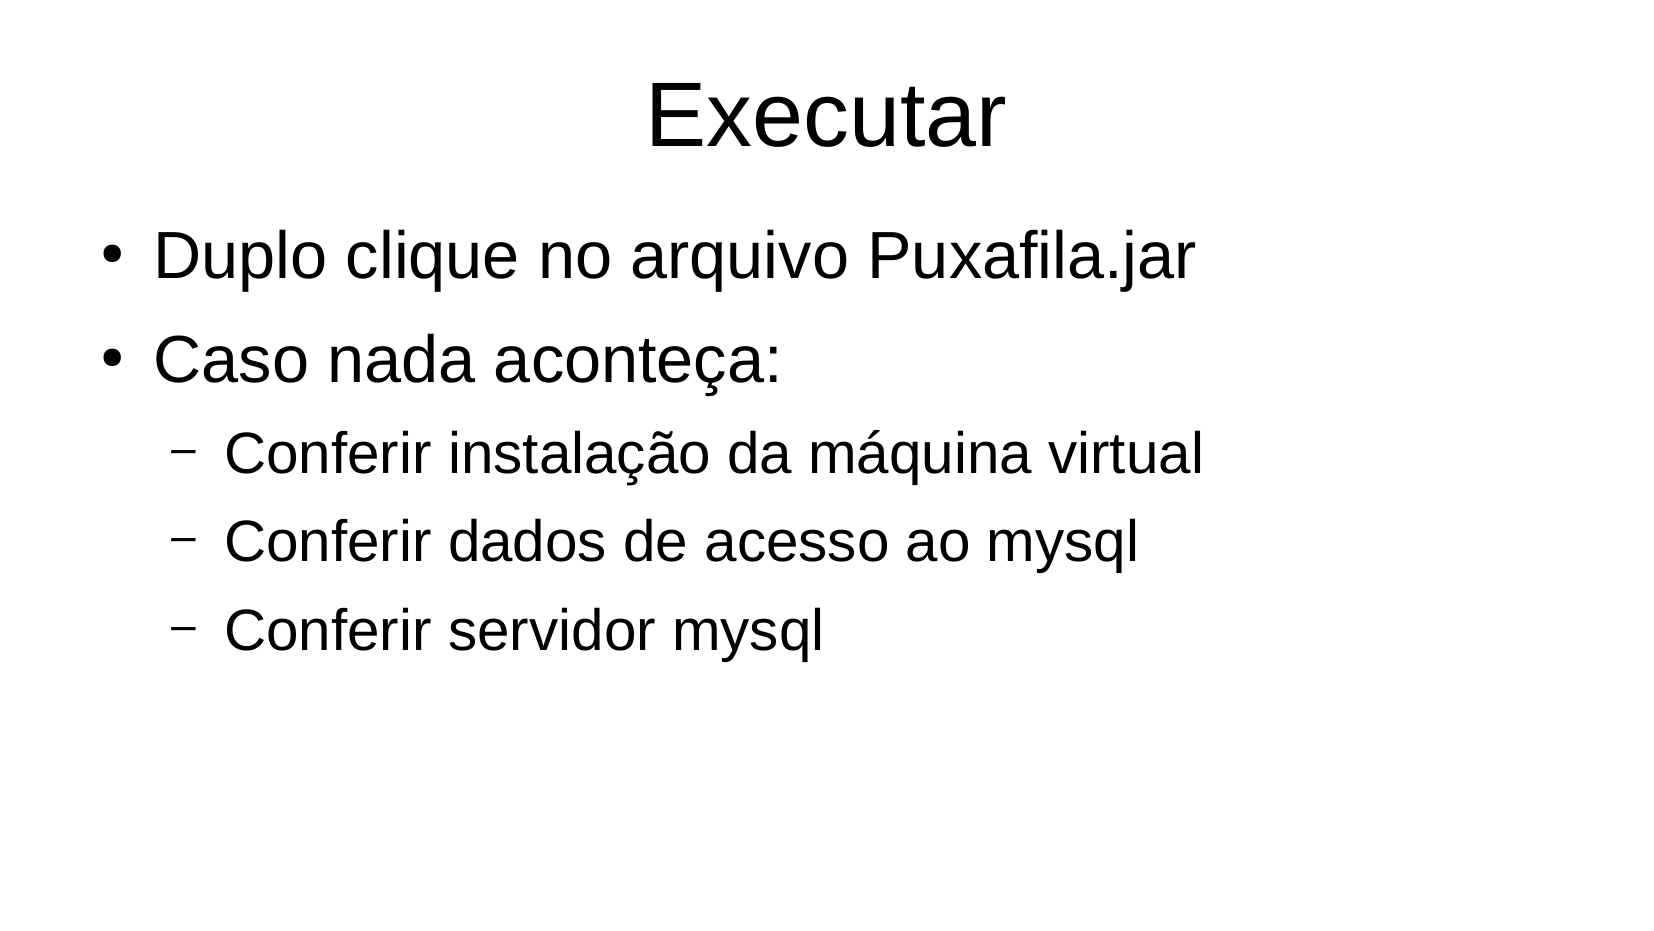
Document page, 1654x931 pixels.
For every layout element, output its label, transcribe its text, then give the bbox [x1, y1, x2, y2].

title Executar [82, 37, 1571, 193]
list Duplo clique no arquivo Puxafila.jar Caso nada aconteça: Conferir instalação da máquina virtual Conferir dados de acesso ao mysql Conferir servidor mysql [82, 217, 1571, 758]
